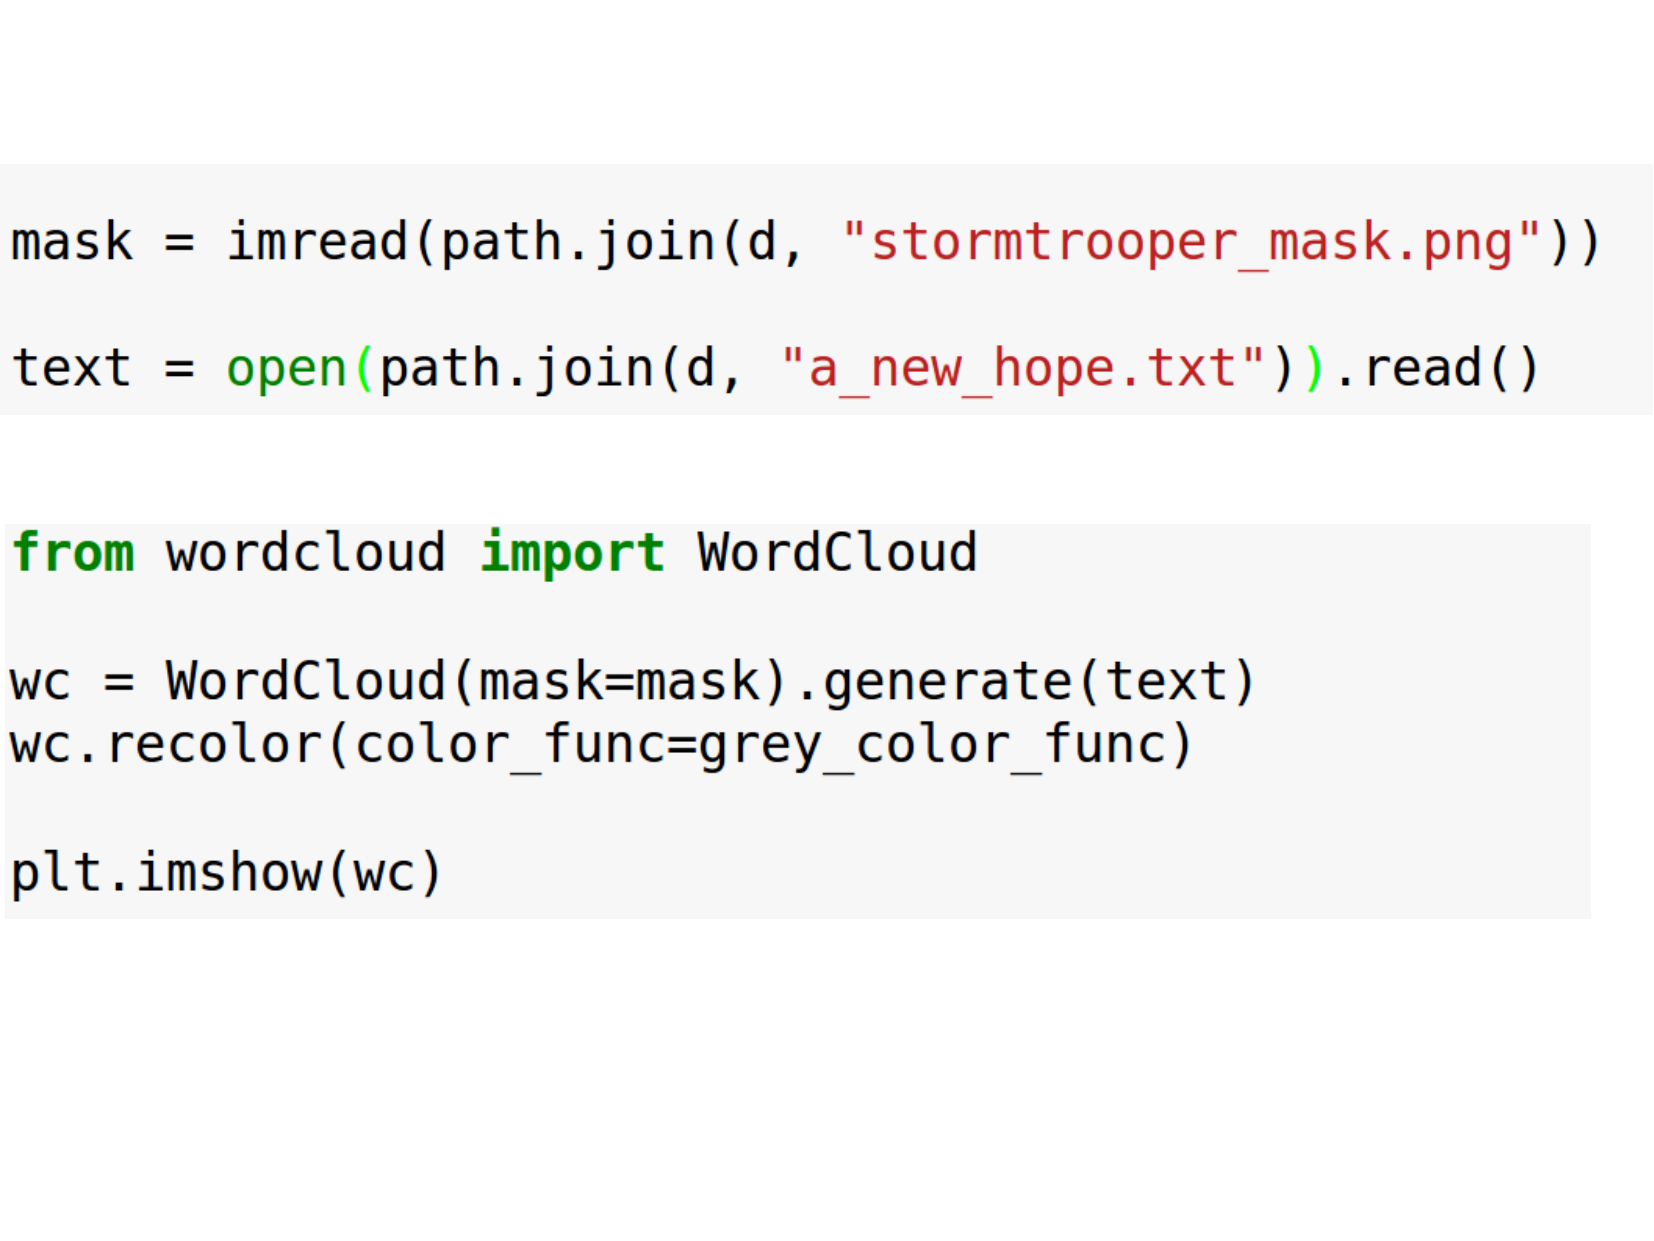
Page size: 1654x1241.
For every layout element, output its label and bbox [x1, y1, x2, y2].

picture [0, 164, 1653, 415]
picture [5, 524, 1591, 919]
